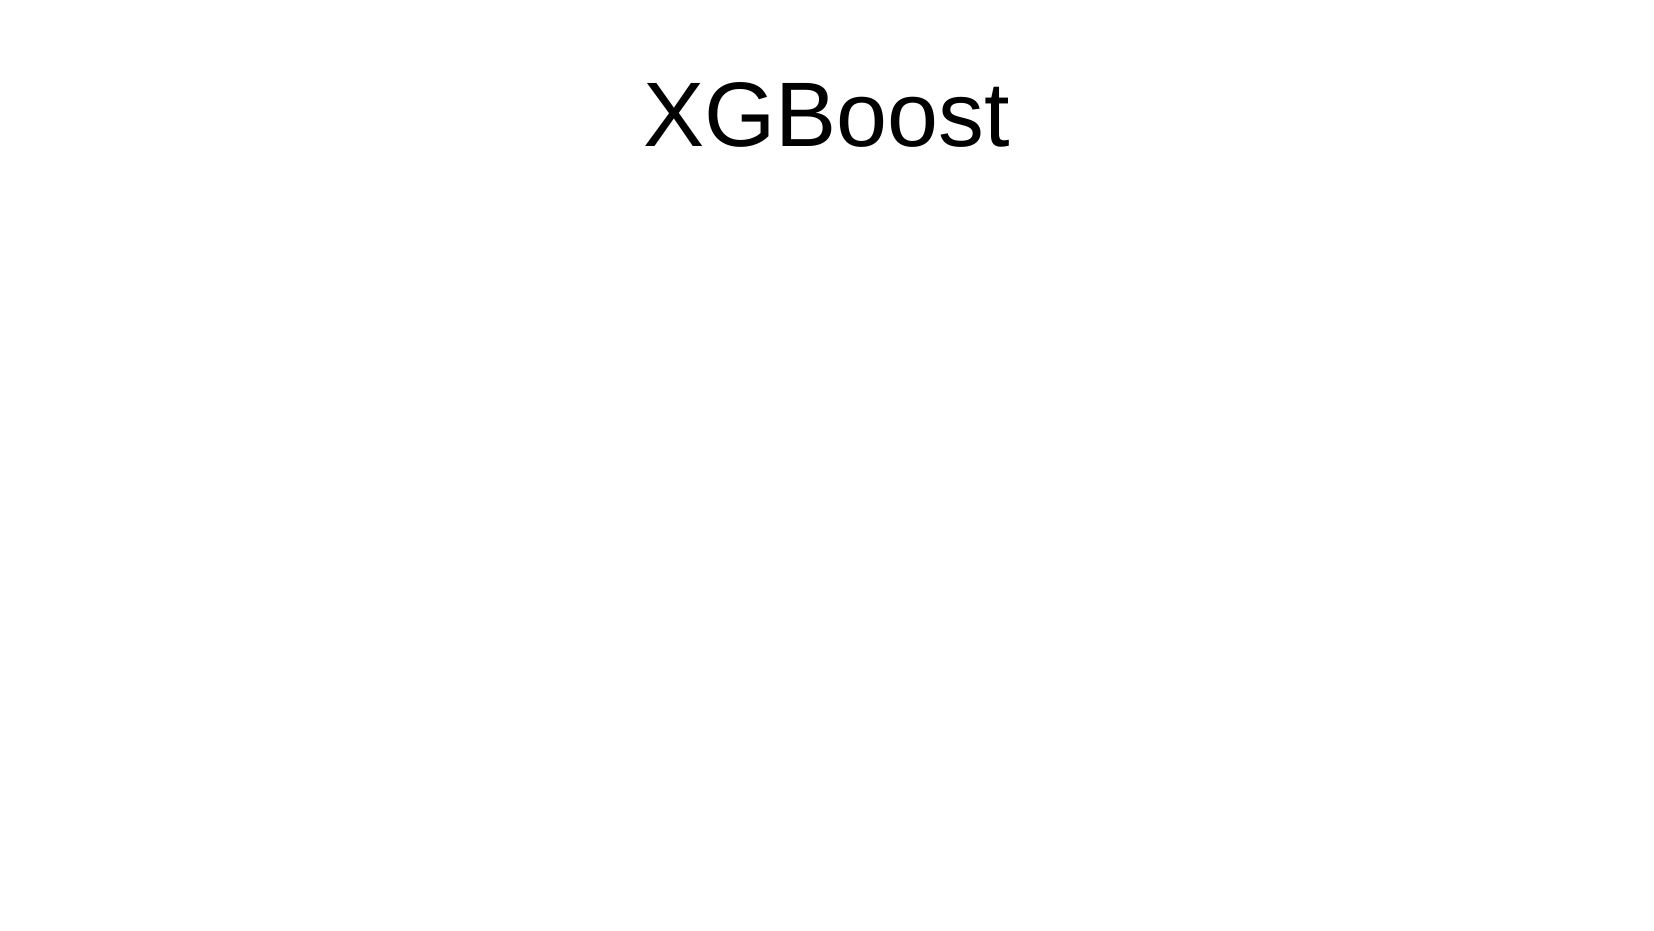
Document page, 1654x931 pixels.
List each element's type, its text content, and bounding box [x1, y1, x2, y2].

title XGBoost [82, 37, 1571, 193]
